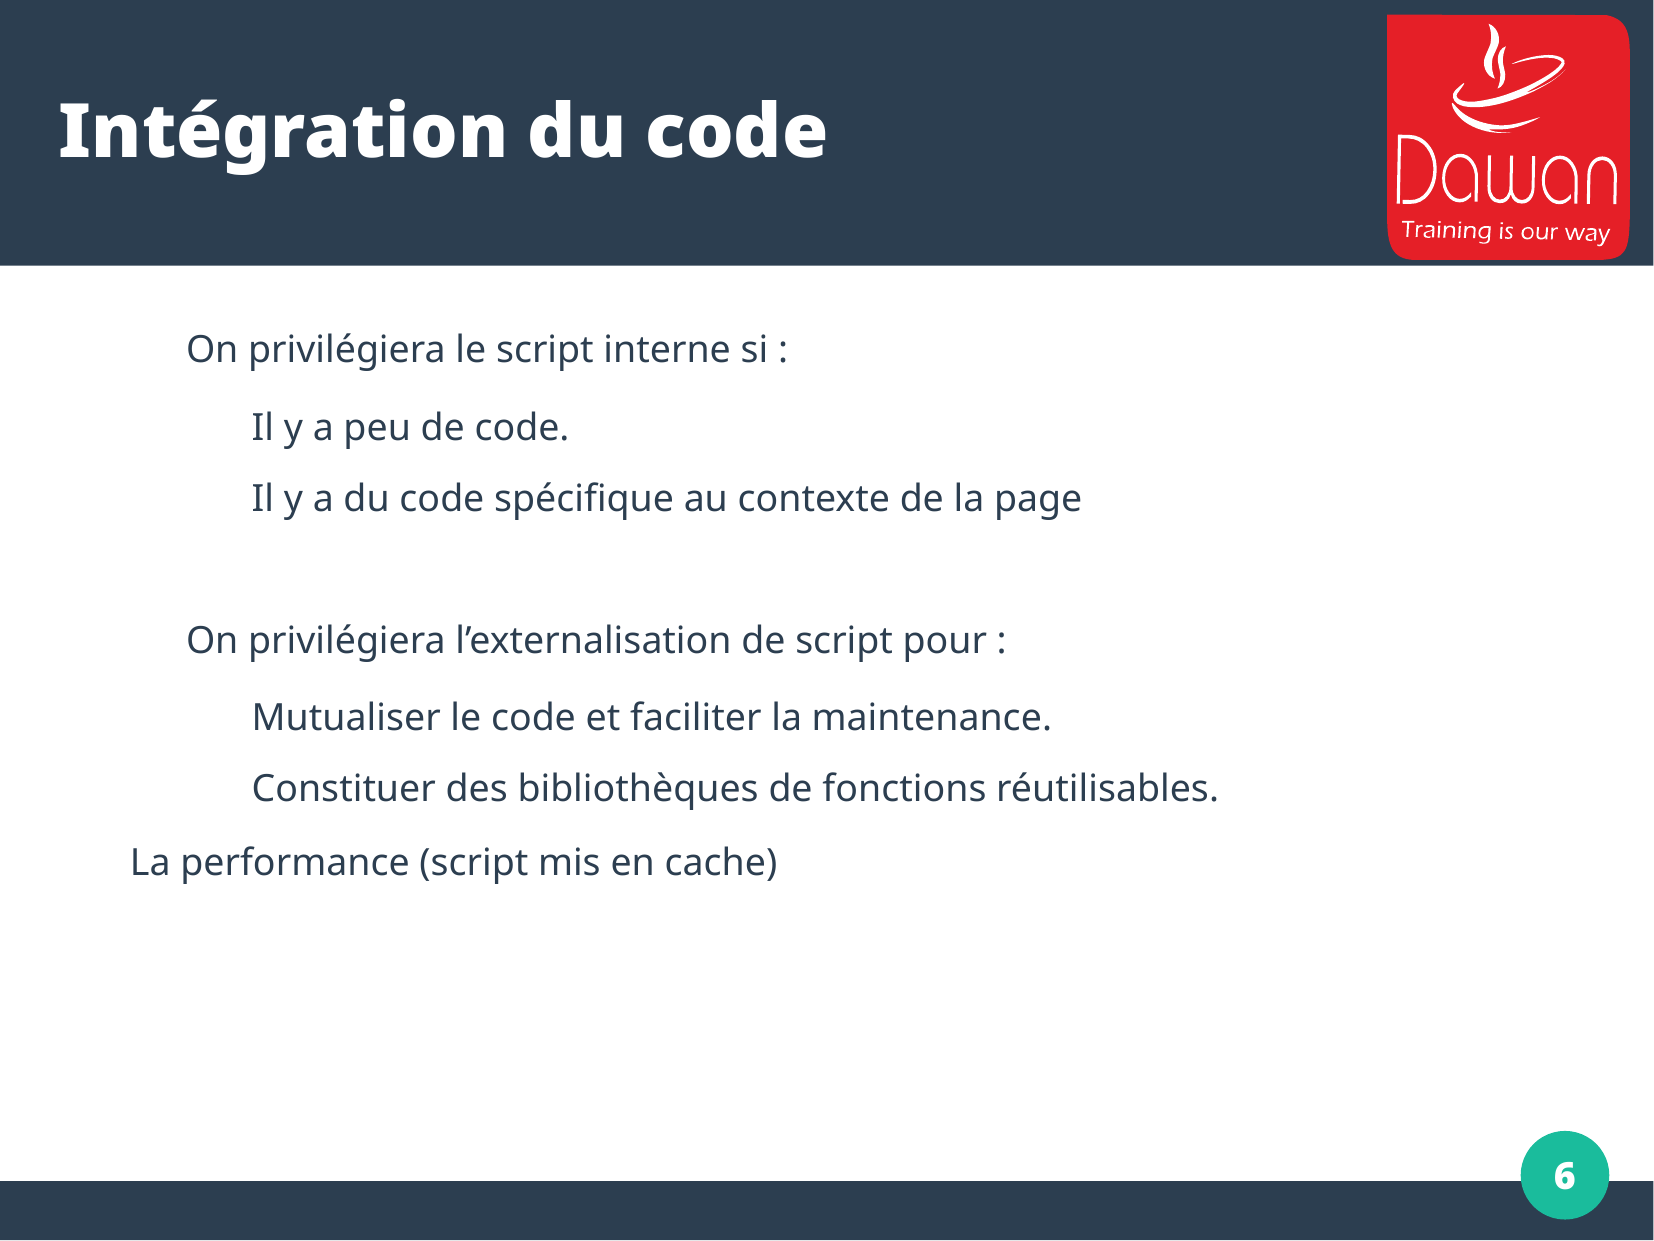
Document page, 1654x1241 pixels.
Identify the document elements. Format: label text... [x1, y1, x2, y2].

list On privilégiera le script interne si : Il y a peu de code. Il y a du code spécifique au contexte de la page On privilégiera l’externalisation de script pour : Mutualiser le code et faciliter la maintenance. Constituer des bibliothèques de fonctions réutilisables. La performance (script mis en cache) [59, 324, 1595, 1152]
picture [1387, 14, 1630, 260]
title Intégration du code [59, 49, 1387, 207]
